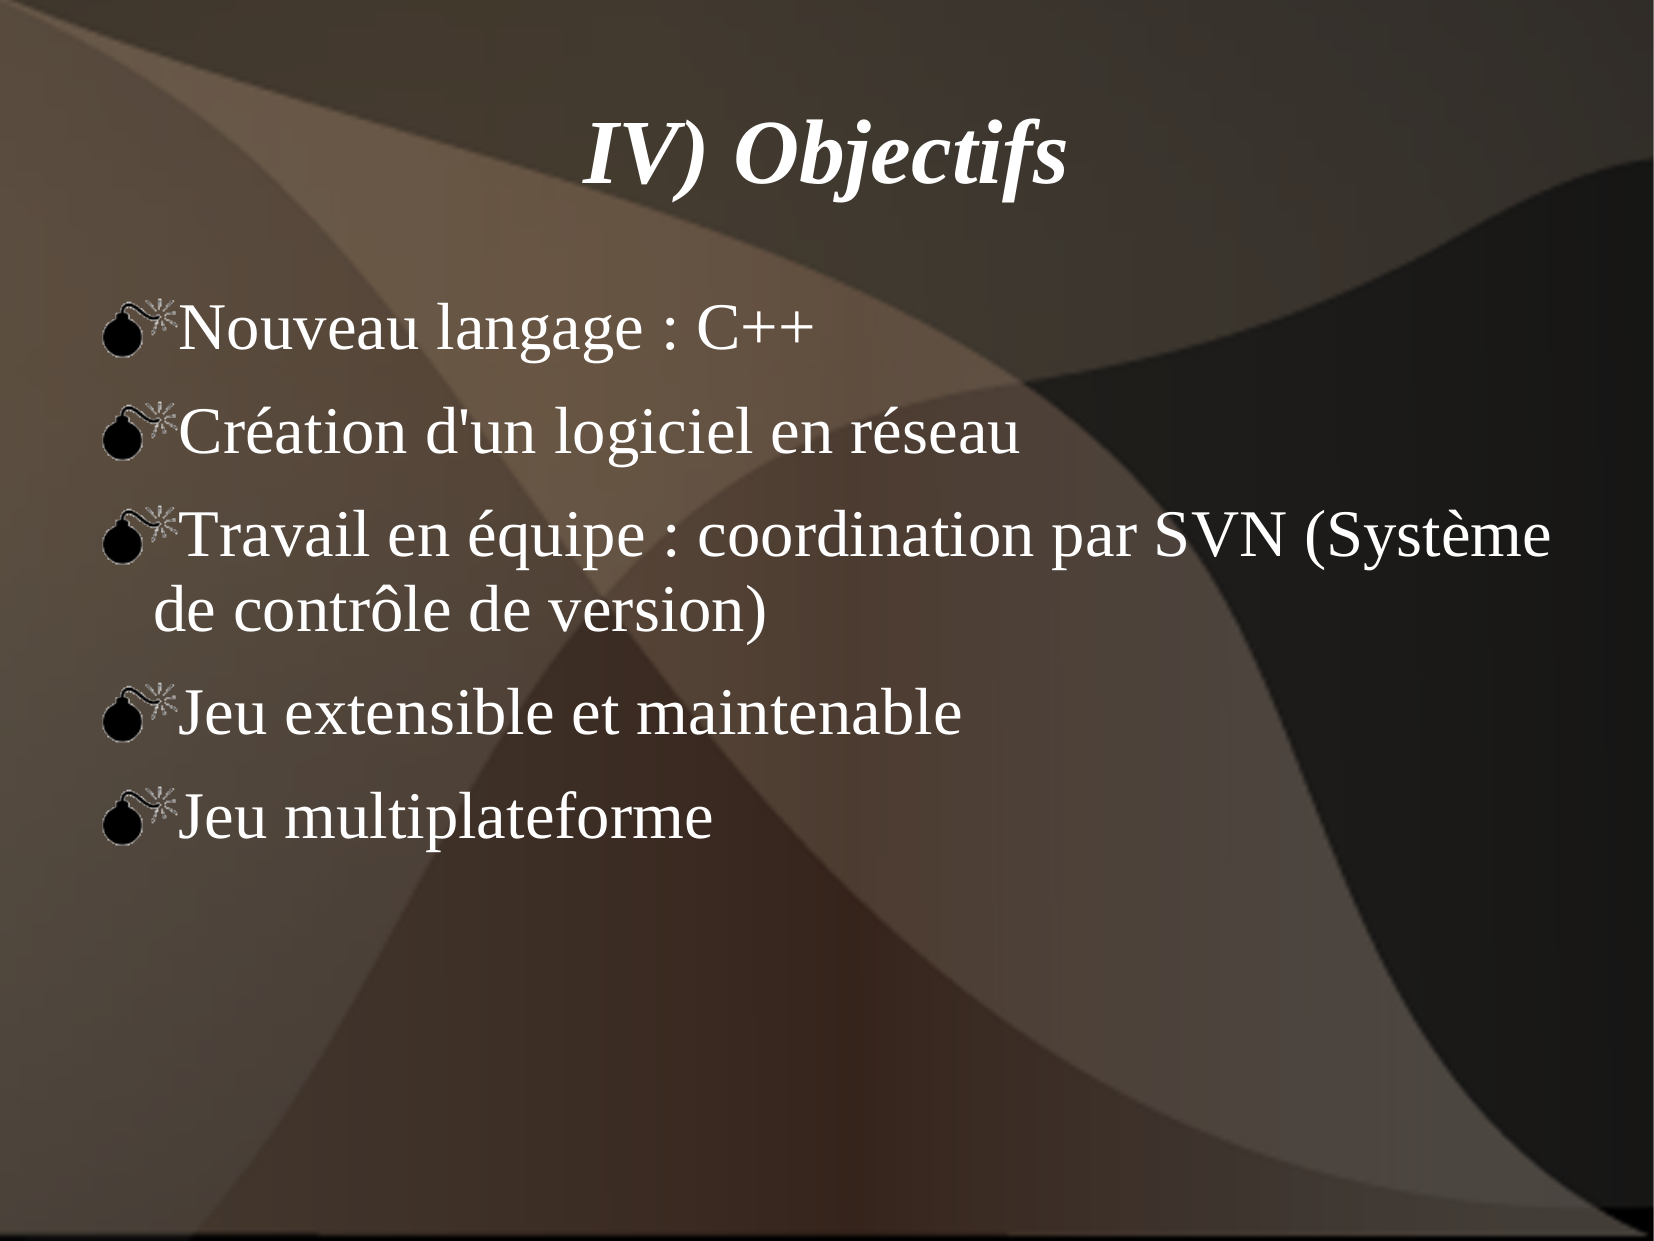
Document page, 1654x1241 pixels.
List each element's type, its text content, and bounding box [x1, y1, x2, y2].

picture [0, 0, 1654, 1241]
title IV) Objectifs [82, 56, 1571, 250]
list Nouveau langage : C++ Création d'un logiciel en réseau Travail en équipe : coordination par SVN (Système de contrôle de version) Jeu extensible et maintenable Jeu multiplateforme [82, 290, 1571, 1094]
